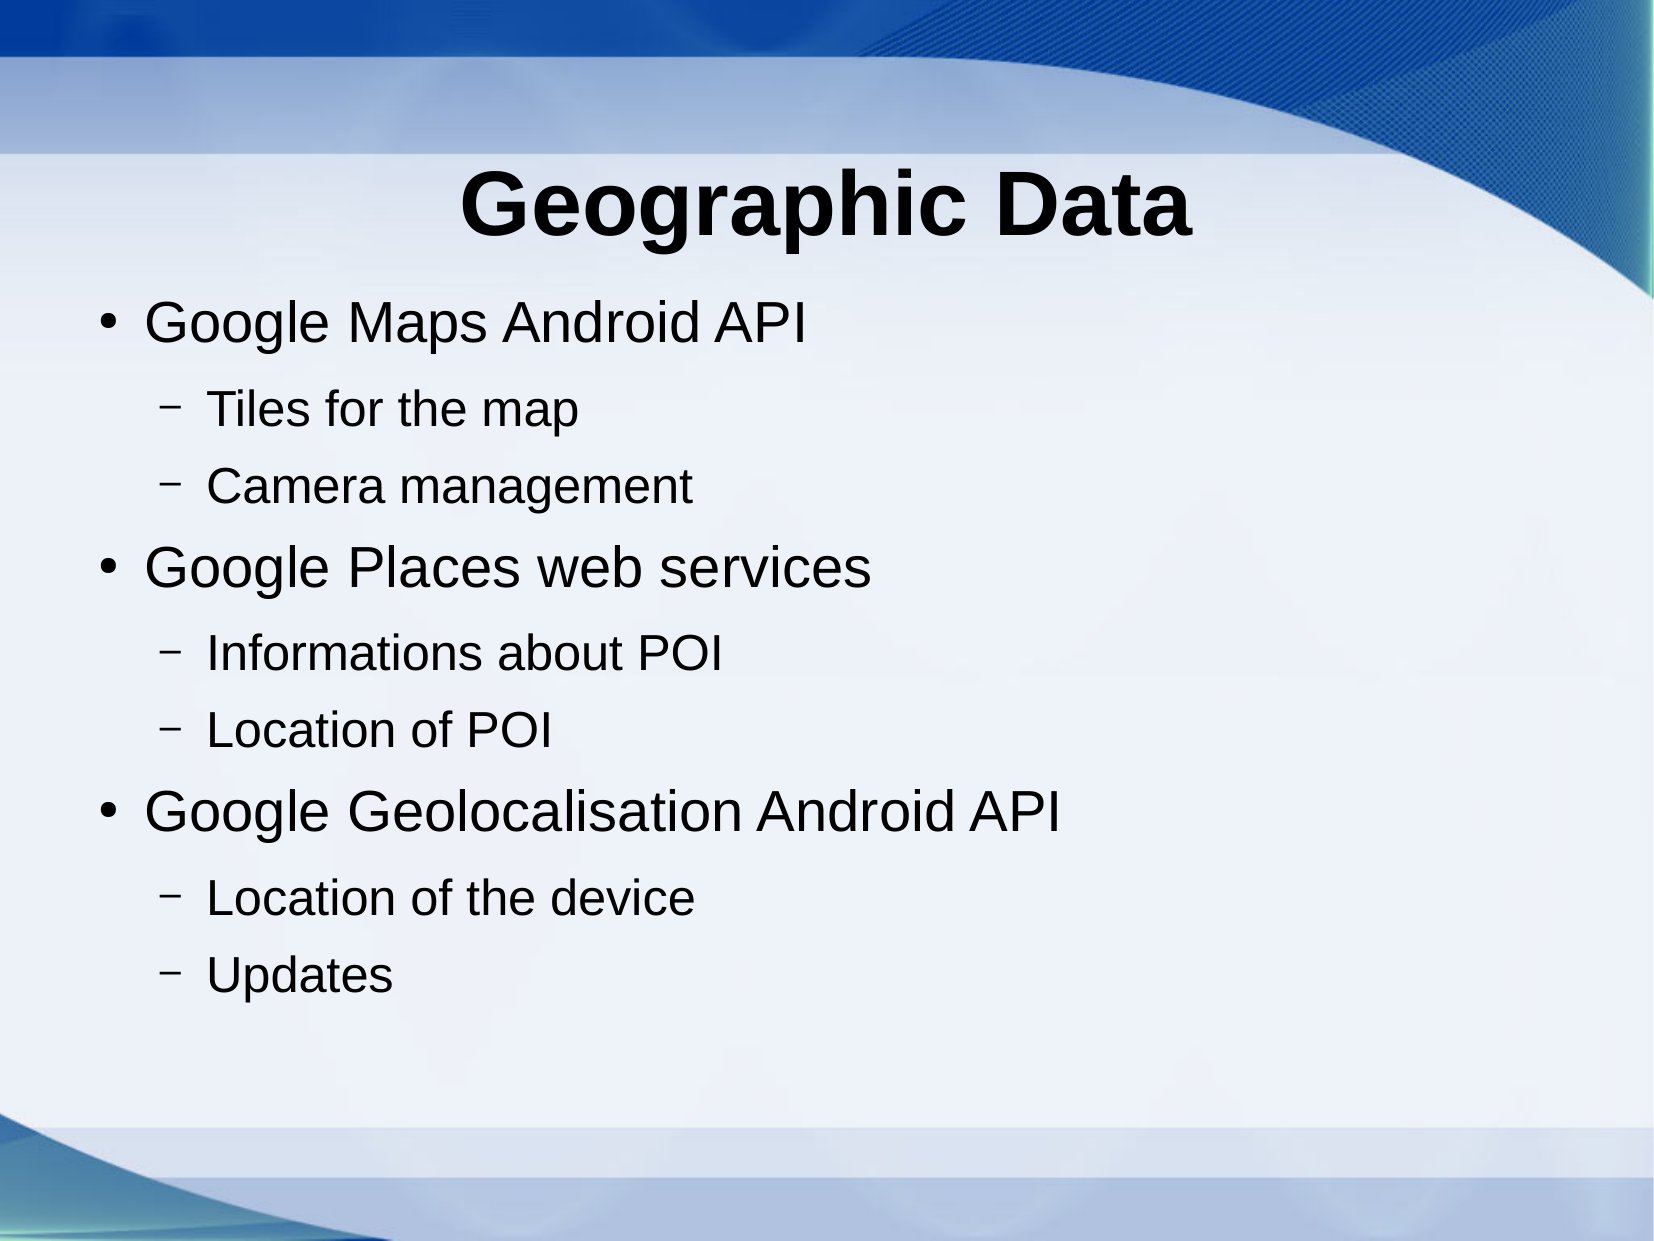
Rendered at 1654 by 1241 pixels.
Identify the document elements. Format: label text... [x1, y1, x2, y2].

picture [0, 0, 1654, 1241]
title Geographic Data [82, 100, 1571, 308]
list Google Maps Android API Tiles for the map Camera management Google Places web services Informations about POI Location of POI Google Geolocalisation Android API Location of the device Updates [82, 290, 1538, 1010]
